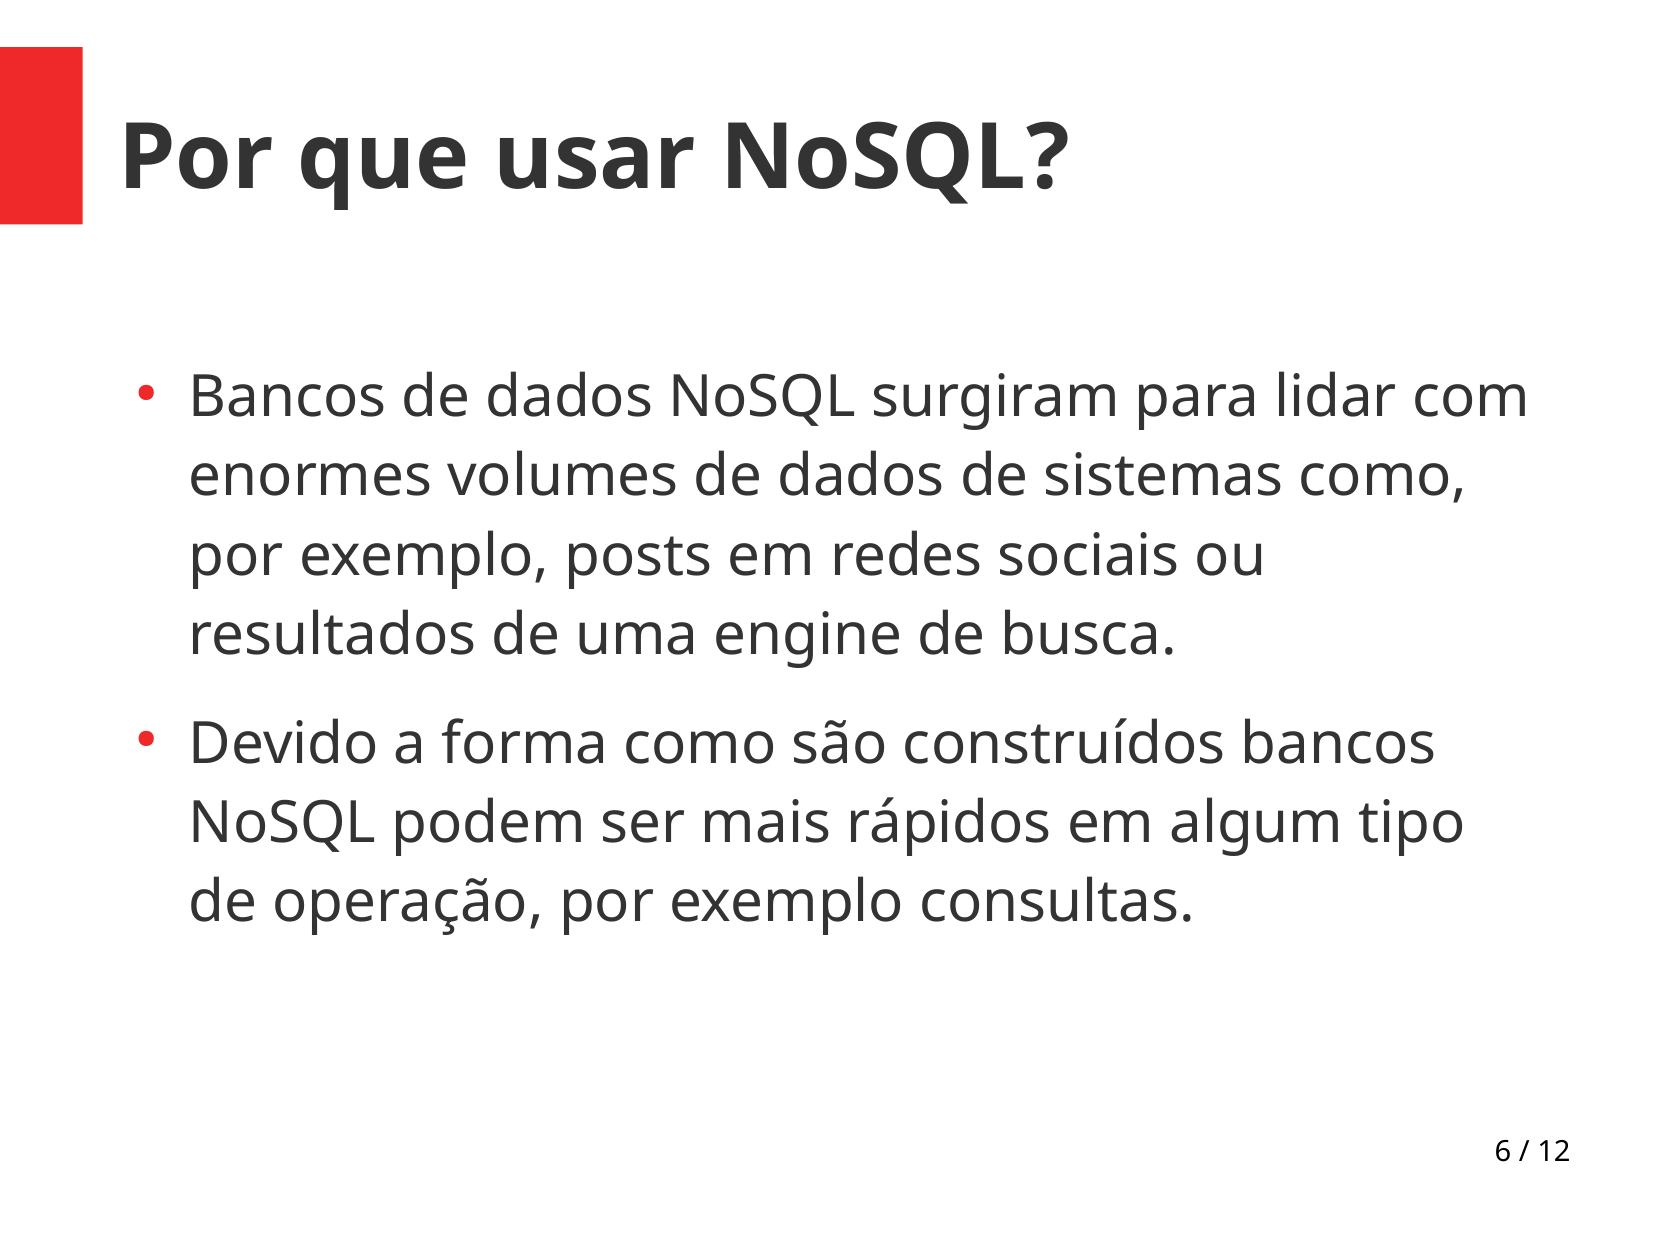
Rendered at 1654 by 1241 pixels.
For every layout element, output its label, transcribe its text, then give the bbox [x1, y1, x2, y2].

title Por que usar NoSQL? [118, 49, 1571, 257]
list Bancos de dados NoSQL surgiram para lidar com enormes volumes de dados de sistemas como, por exemplo, posts em redes sociais ou resultados de uma engine de busca. Devido a forma como são construídos bancos NoSQL podem ser mais rápidos em algum tipo de operação, por exemplo consultas. [118, 354, 1536, 1074]
